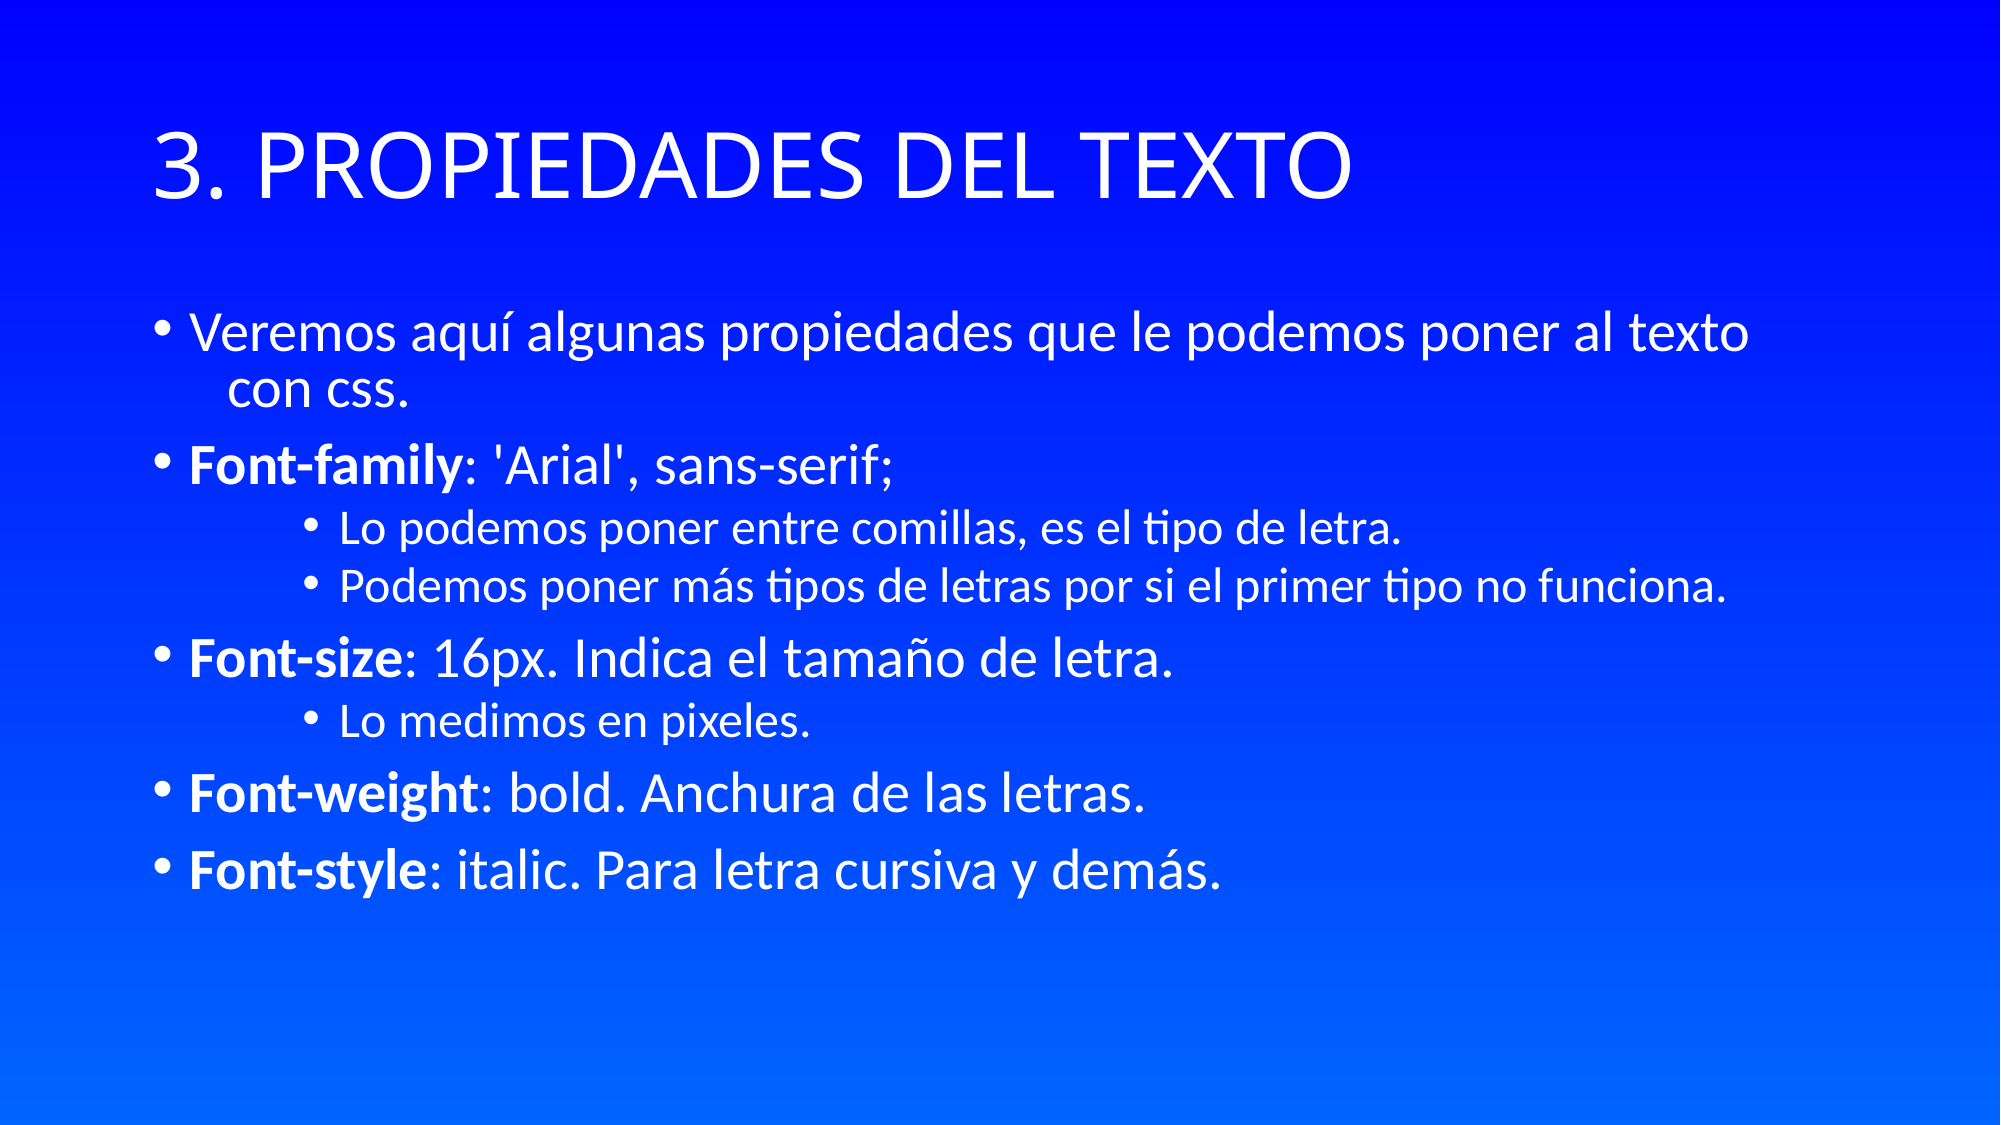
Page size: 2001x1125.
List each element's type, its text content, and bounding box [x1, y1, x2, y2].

list Veremos aquí algunas propiedades que le podemos poner al texto con css. Font-family: 'Arial', sans-serif; Lo podemos poner entre comillas, es el tipo de letra. Podemos poner más tipos de letras por si el primer tipo no funciona. Font-size: 16px. Indica el tamaño de letra. Lo medimos en pixeles. Font-weight: bold. Anchura de las letras. Font-style: italic. Para letra cursiva y demás. [137, 299, 1863, 1014]
title 3. PROPIEDADES DEL TEXTO [137, 59, 1863, 278]
